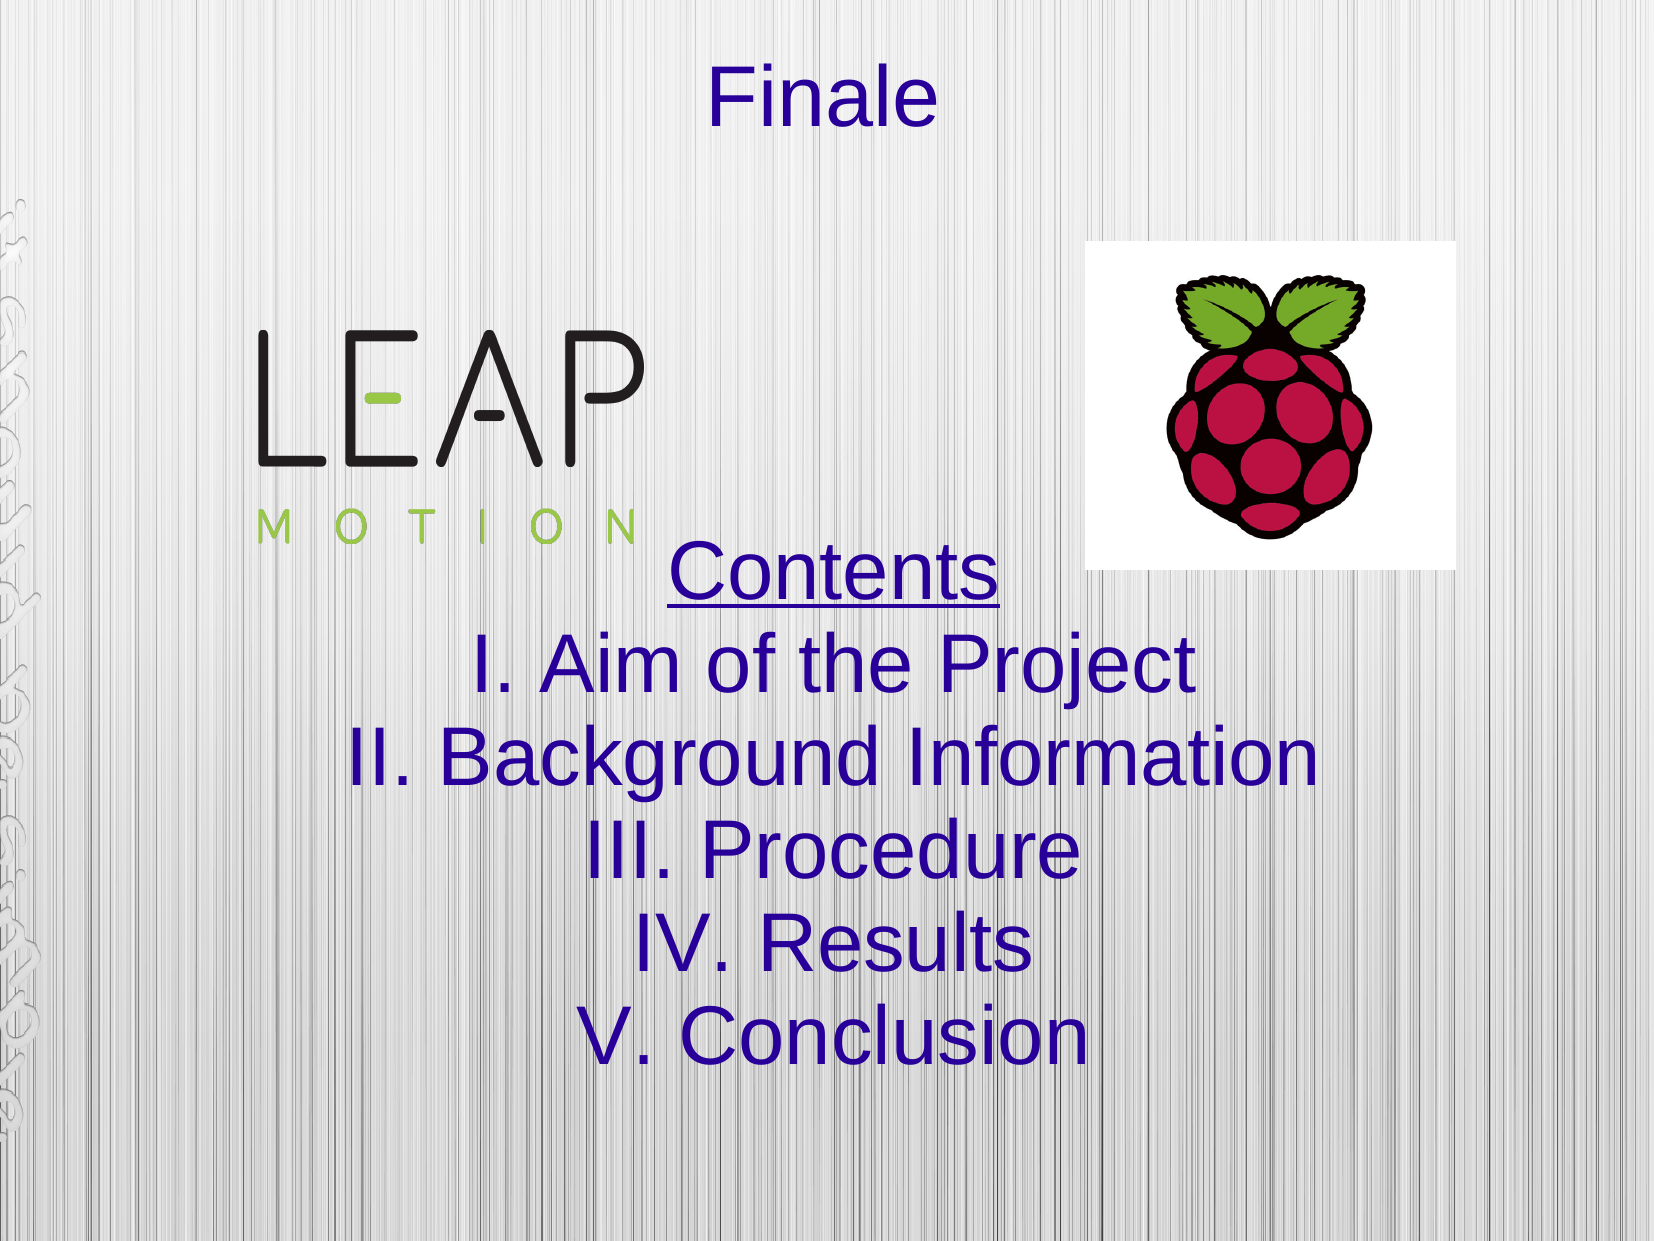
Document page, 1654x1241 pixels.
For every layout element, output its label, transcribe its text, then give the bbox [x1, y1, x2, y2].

subtitle Contents I. Aim of the Project II. Background Information III. Procedure IV. Results V. Conclusion [107, 522, 1561, 1241]
title Finale [86, 28, 1561, 166]
picture [0, 0, 1654, 1241]
